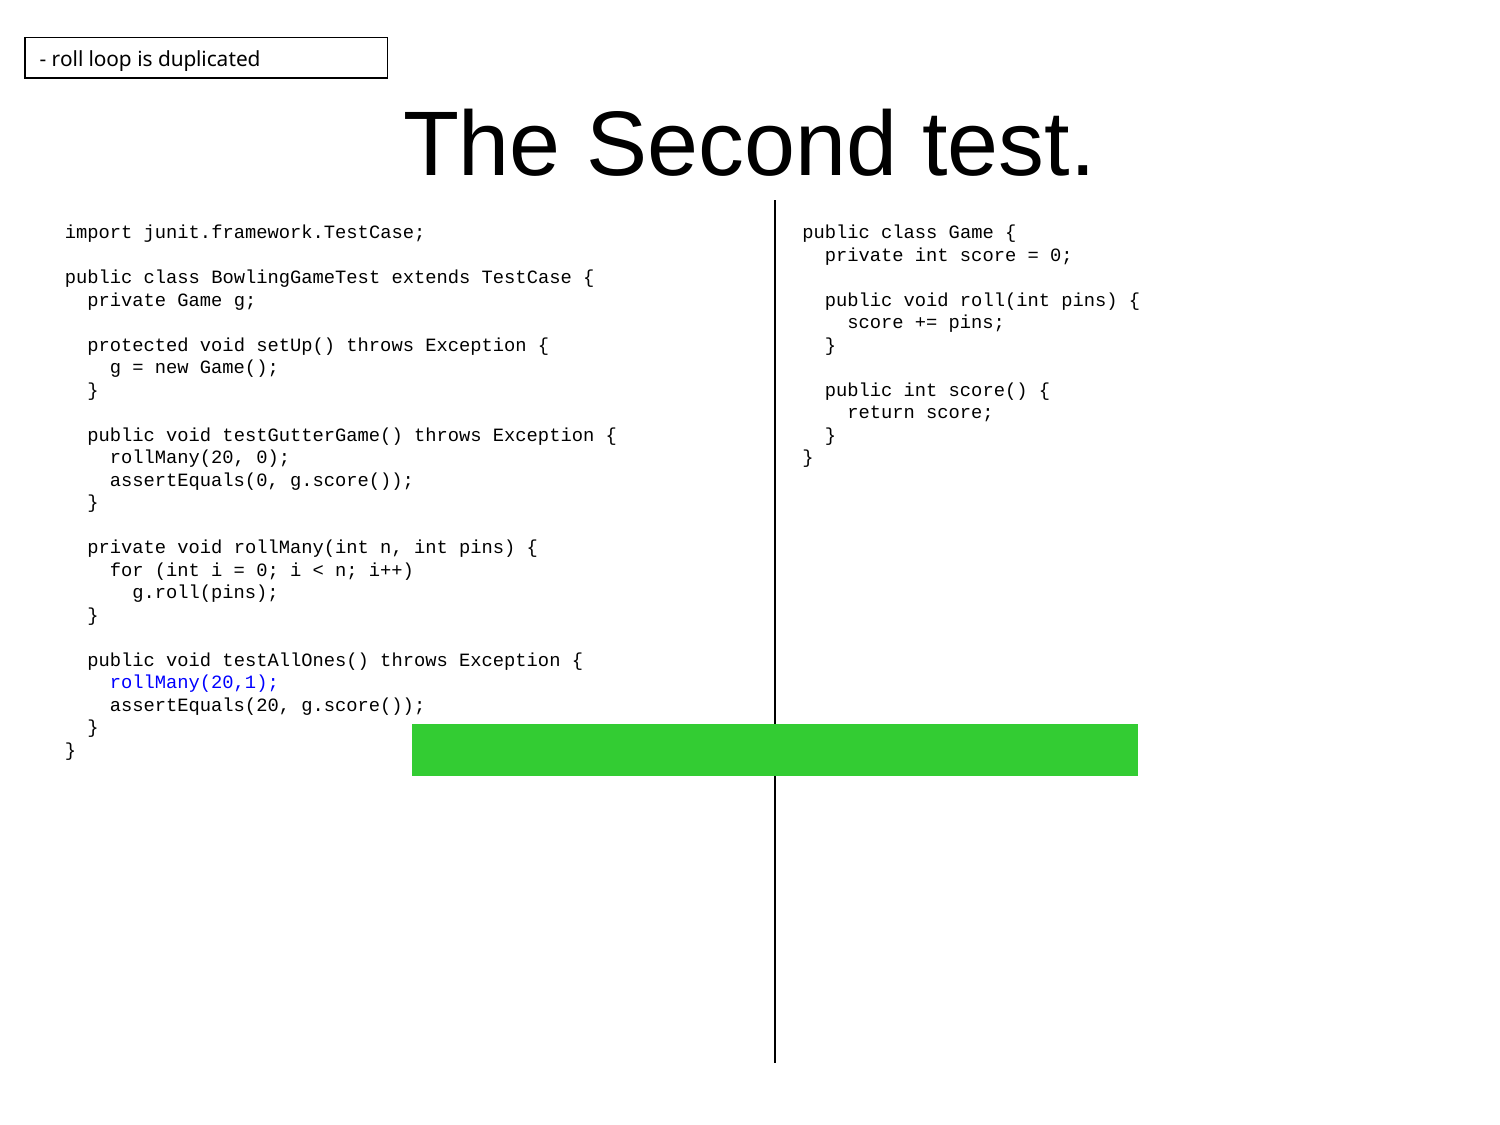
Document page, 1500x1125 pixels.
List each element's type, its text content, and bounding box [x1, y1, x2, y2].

text_box public class Game { private int score = 0; public void roll(int pins) { score += pins; } public int score() { return score; } } [787, 212, 1451, 498]
text_box import junit.framework.TestCase; public class BowlingGameTest extends TestCase { private Game g; protected void setUp() throws Exception { g = new Game(); } public void testGutterGame() throws Exception { rollMany(20, 0); assertEquals(0, g.score()); } private void rollMany(int n, int pins) { for (int i = 0; i < n; i++) g.roll(pins); } public void testAllOnes() throws Exception { rollMany(20,1); assertEquals(20, g.score()); } } [50, 212, 713, 768]
text_box [412, 725, 1138, 775]
text_box - roll loop is duplicated [24, 37, 388, 78]
title The Second test. [75, 45, 1426, 233]
